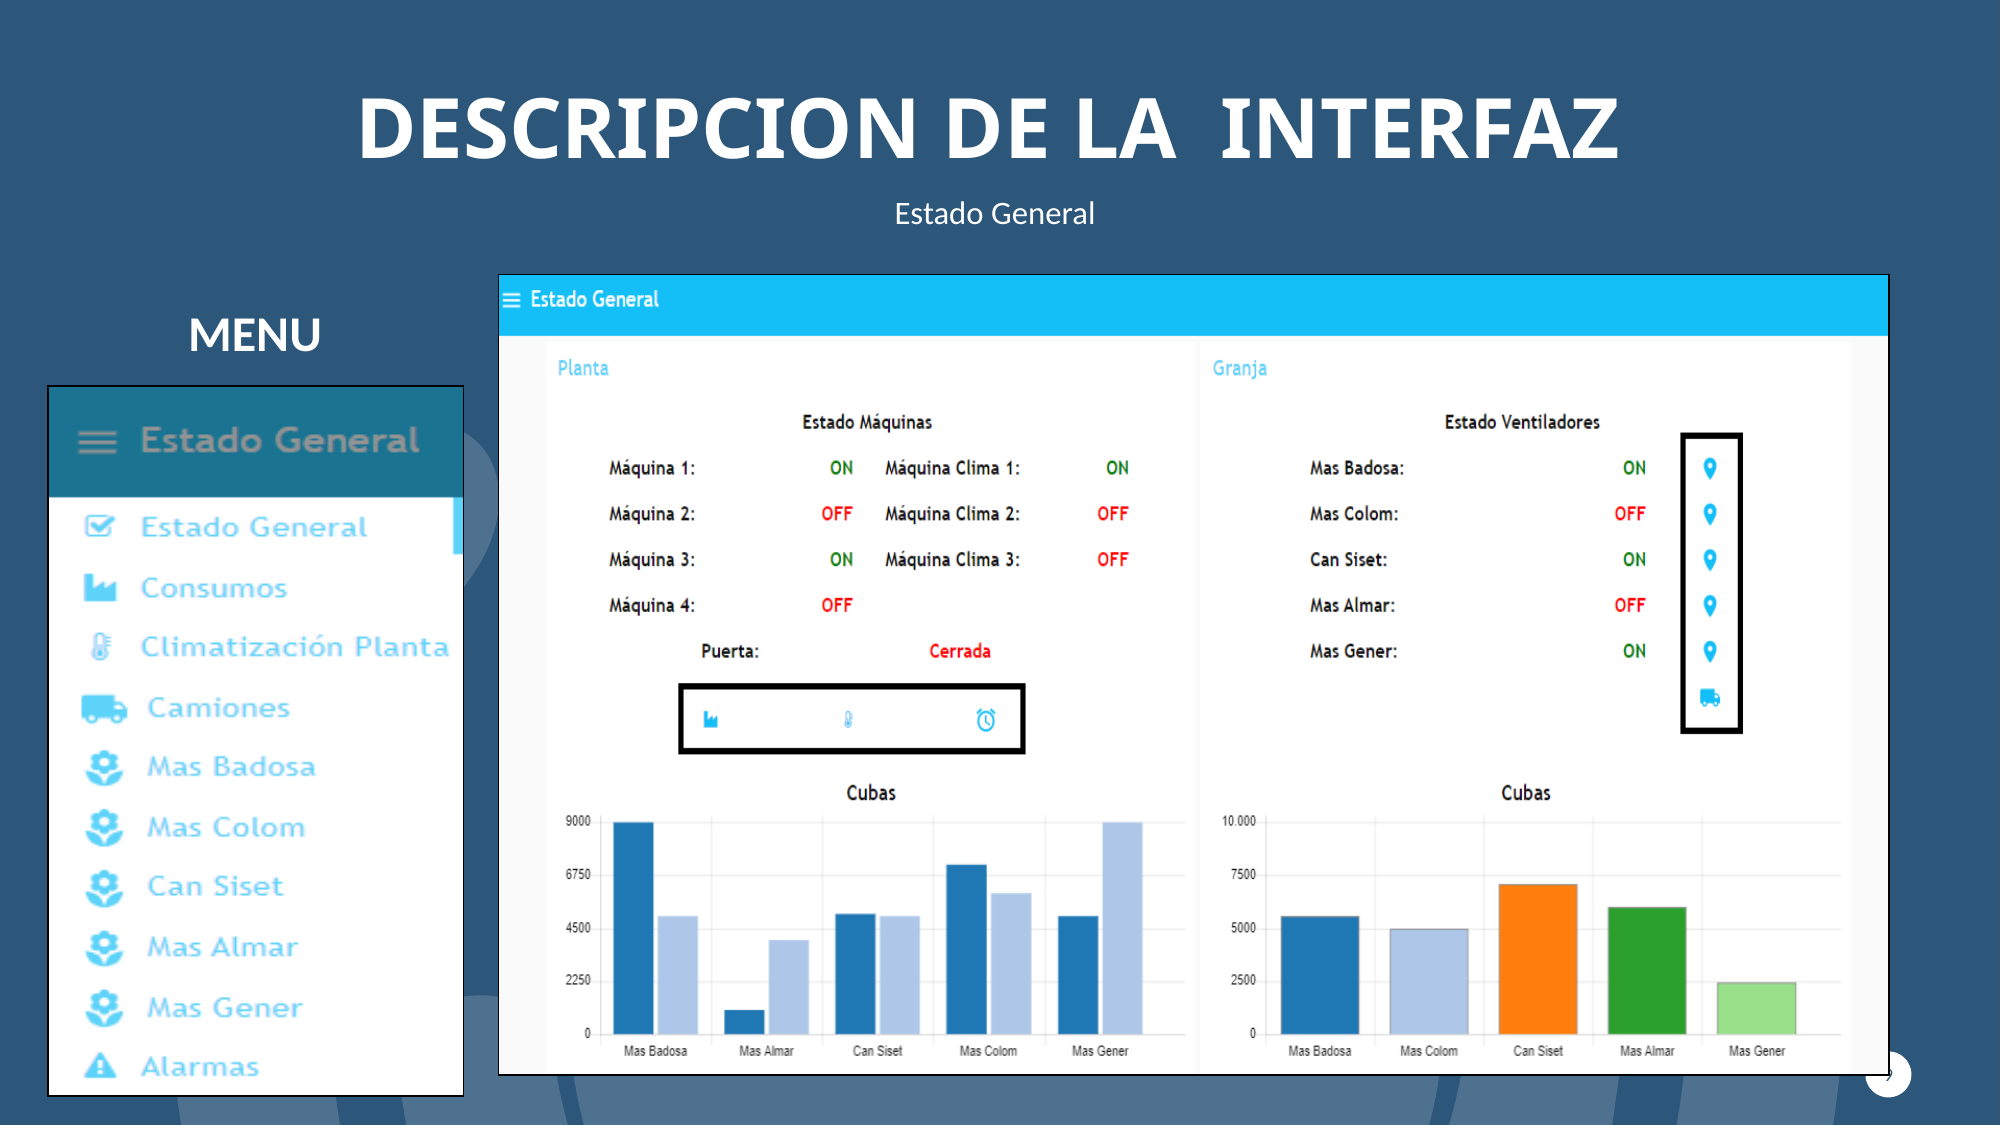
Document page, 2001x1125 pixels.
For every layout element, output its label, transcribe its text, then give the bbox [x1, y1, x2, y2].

text_box [1864, 1059, 1913, 1090]
picture [48, 386, 463, 1096]
picture [499, 275, 1889, 1075]
text_box MENU [173, 294, 337, 369]
list Estado General [255, 187, 1981, 294]
title Descripcion de la interfaz [136, 29, 1862, 185]
